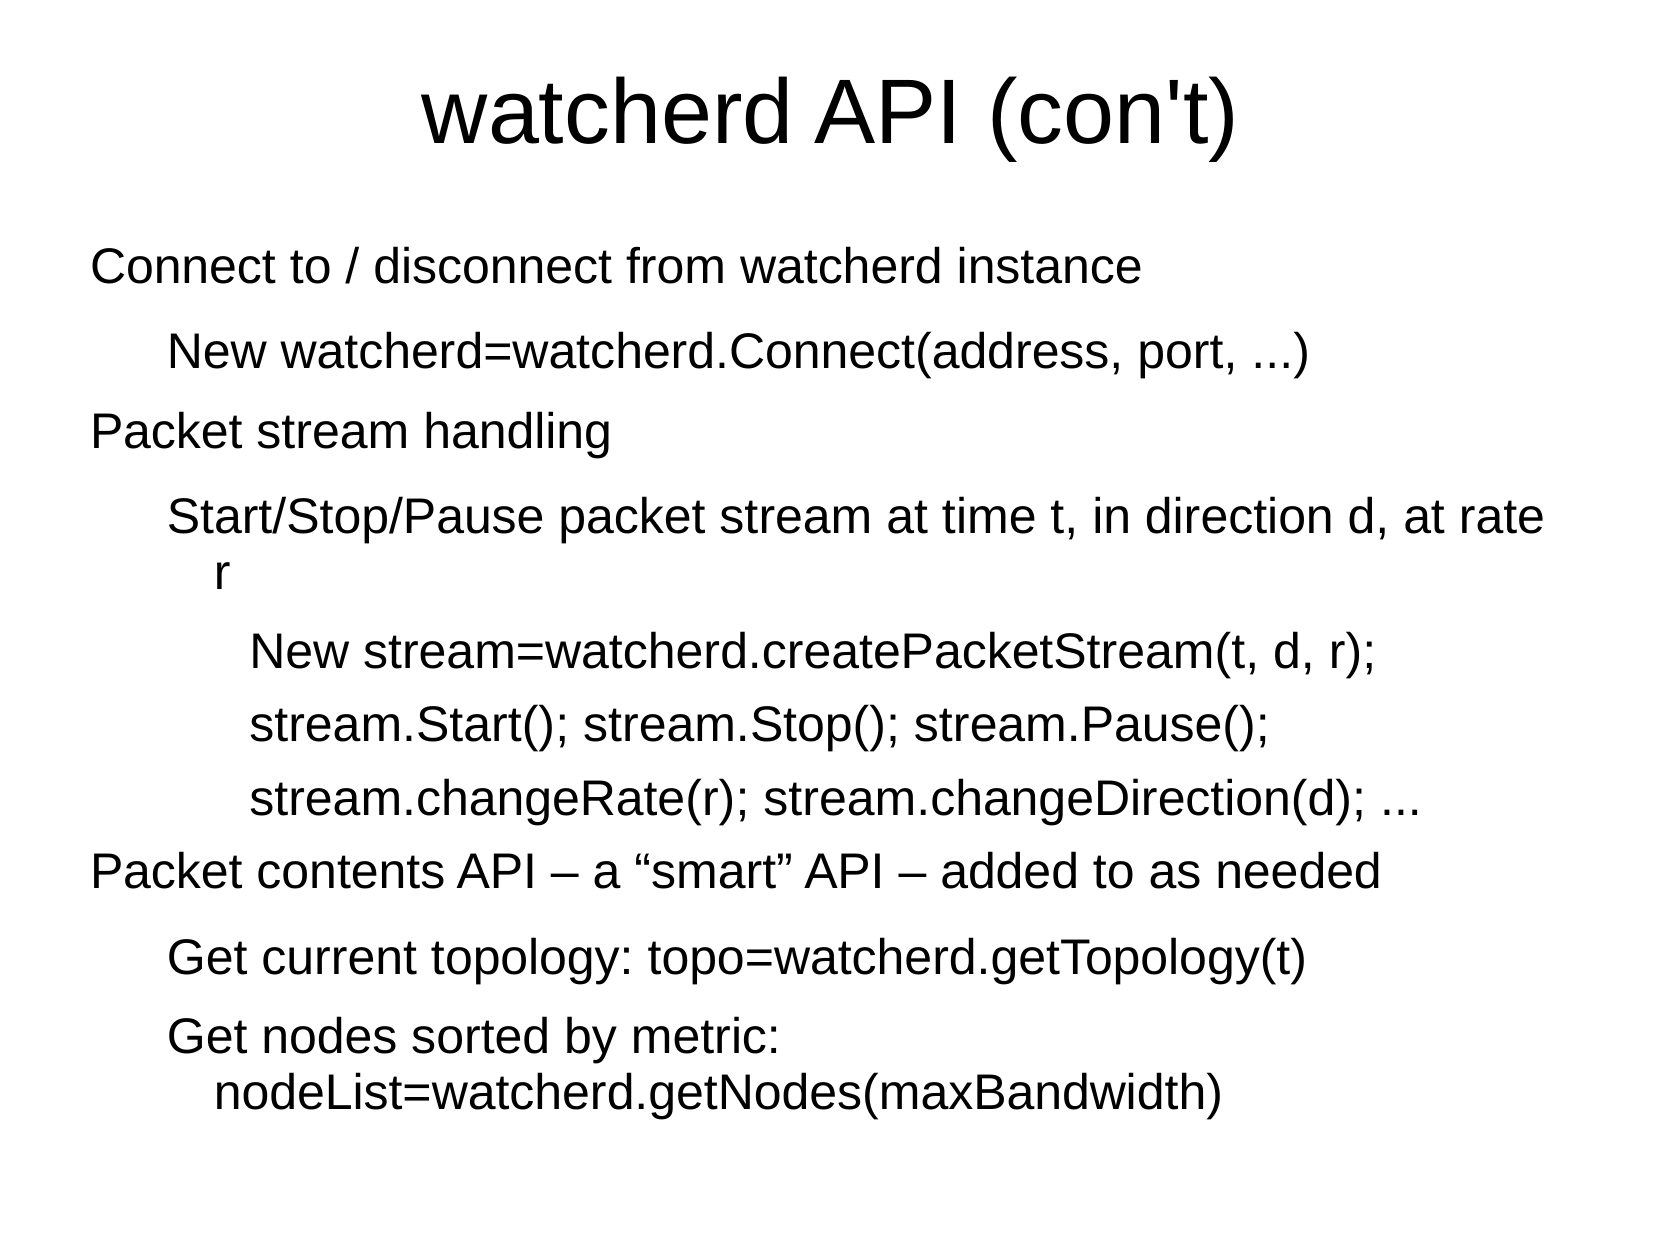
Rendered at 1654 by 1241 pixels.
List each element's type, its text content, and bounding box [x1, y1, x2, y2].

list Connect to / disconnect from watcherd instance New watcherd=watcherd.Connect(address, port, ...) Packet stream handling Start/Stop/Pause packet stream at time t, in direction d, at rate r New stream=watcherd.createPacketStream(t, d, r); stream.Start(); stream.Stop(); stream.Pause(); stream.changeRate(r); stream.changeDirection(d); ... Packet contents API – a “smart” API – added to as needed Get current topology: topo=watcherd.getTopology(t) Get nodes sorted by metric: nodeList=watcherd.getNodes(maxBandwidth) [72, 238, 1561, 1120]
title watcherd API (con't) [86, 45, 1575, 179]
